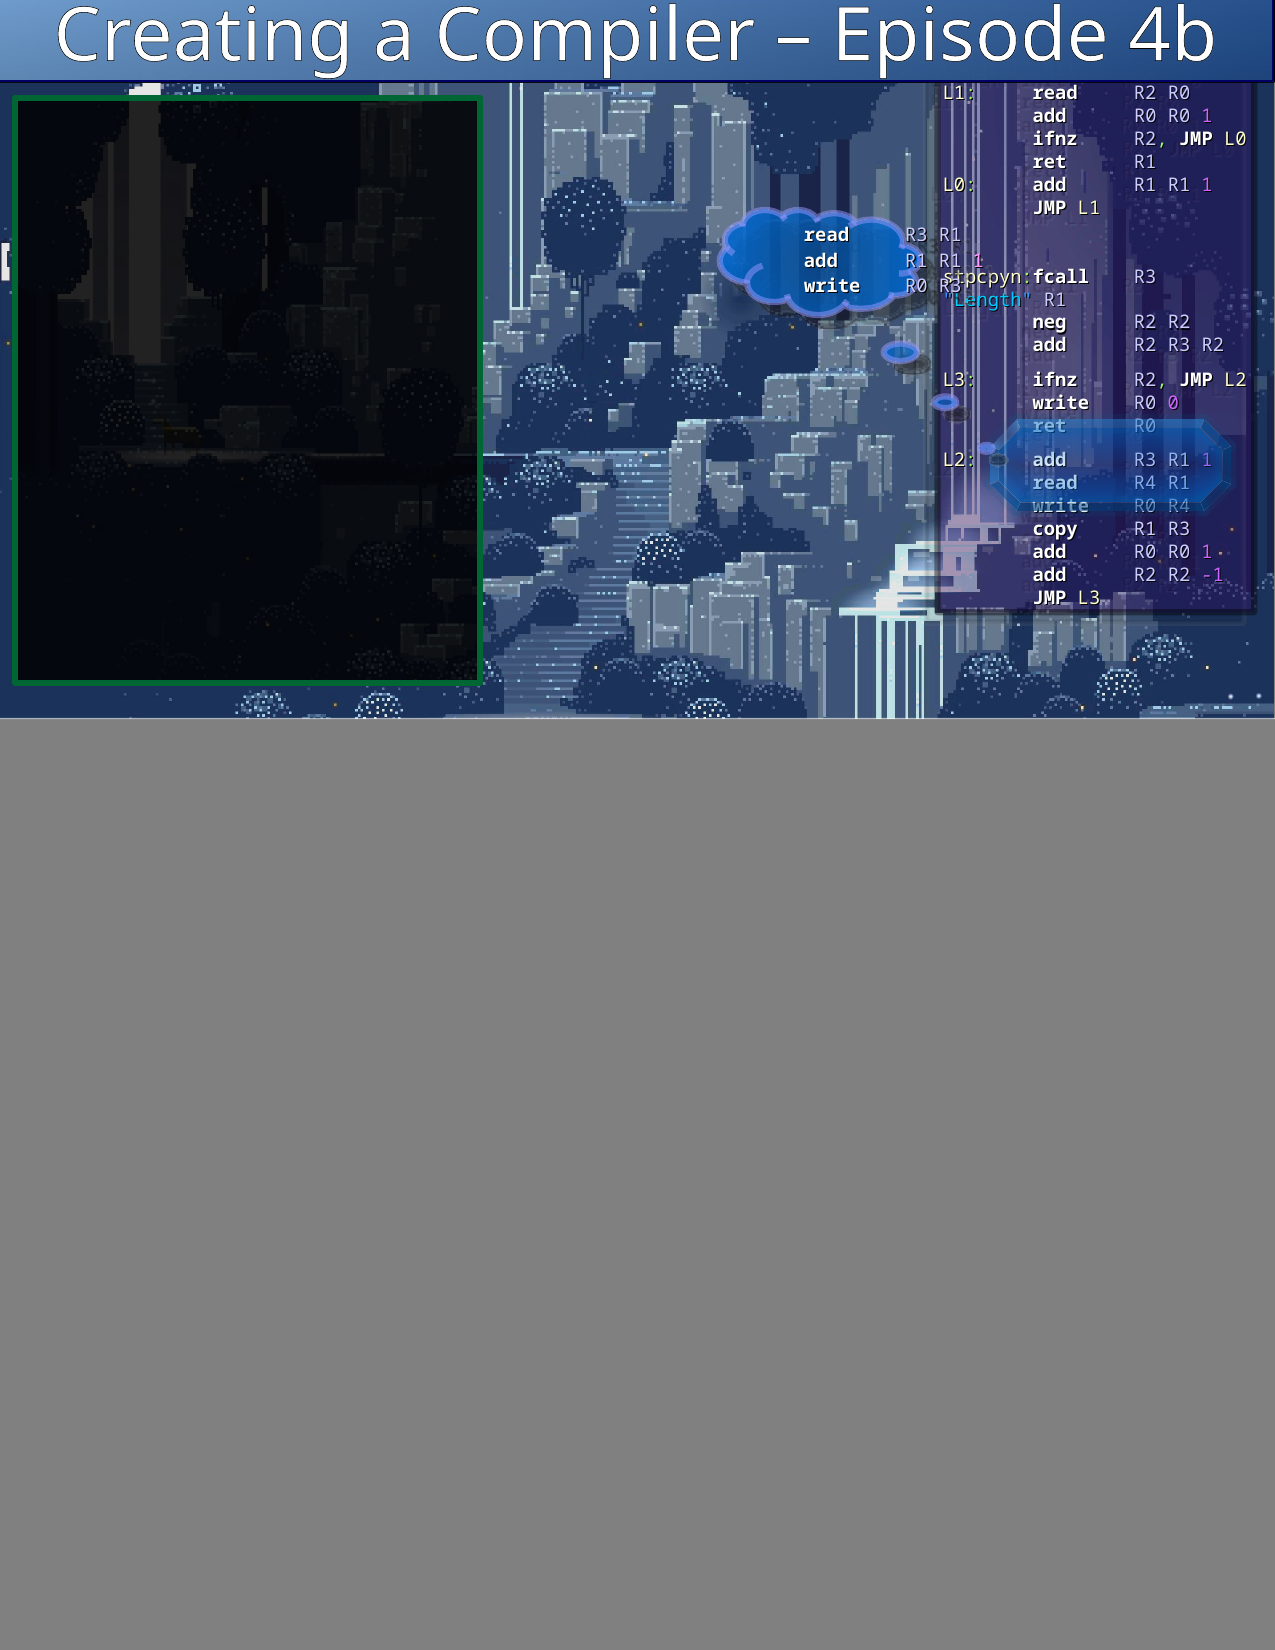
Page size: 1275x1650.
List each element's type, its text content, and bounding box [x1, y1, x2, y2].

text_box Length: init R1 "" 0 L1: read R2 R0 add R0 R0 1 ifnz R2, JMP L0 ret R1 L0: add R1 R1 1 JMP L1 stpcpyn:fcall R3 "Length" R1 neg R2 R2 add R2 R3 R2 L3: ifnz R2, JMP L2 write R0 0 ret R0 L2: add R3 R1 1 read R4 R1 write R0 R4 copy R1 R3 add R0 R0 1 add R2 R2 -1 JMP L3 [937, 97, 1255, 571]
title Creating a Compiler – Episode 4b [0, 0, 1274, 82]
text_box [990, 420, 1231, 511]
text_box read R3 R1 add R1 R1 1 write R0 R3 [719, 210, 921, 316]
text_box [15, 97, 481, 683]
picture [0, 83, 1274, 717]
